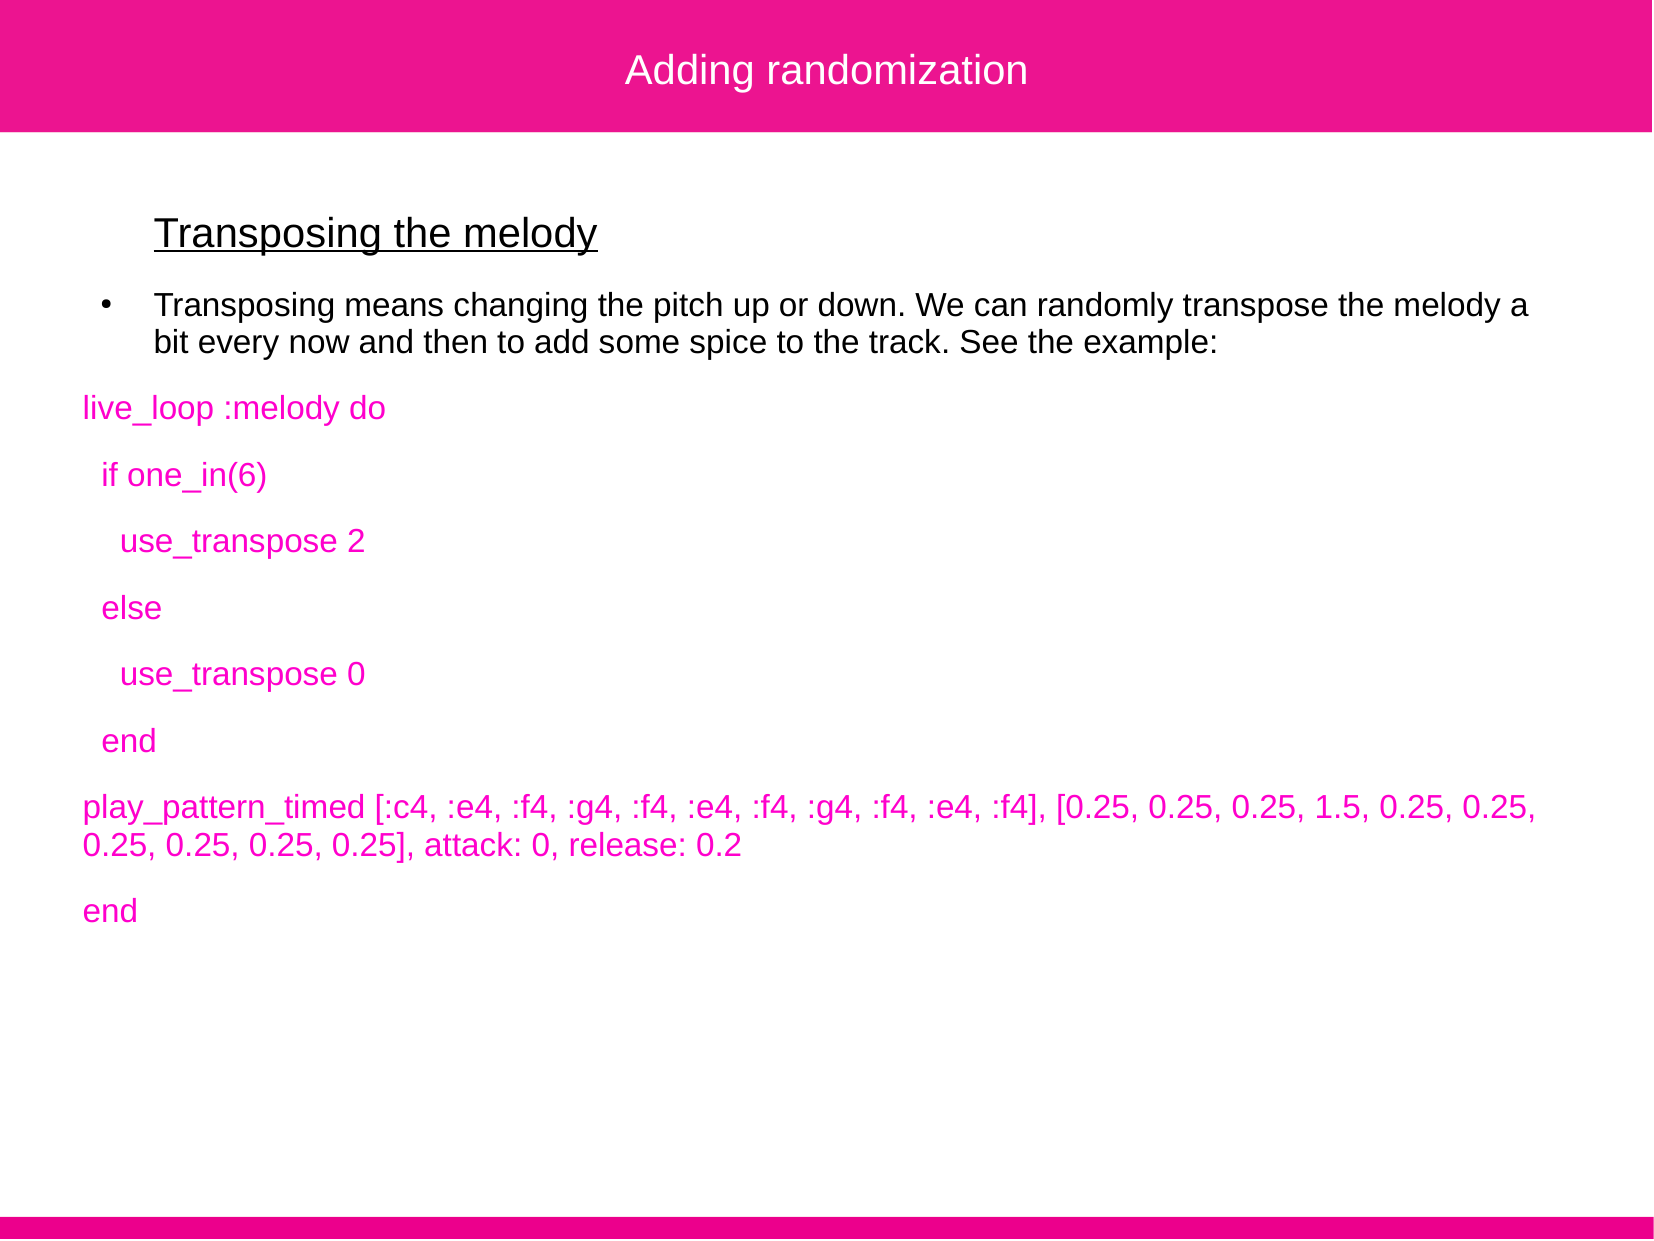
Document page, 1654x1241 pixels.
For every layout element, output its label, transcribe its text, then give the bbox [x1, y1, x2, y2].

picture [0, 0, 1654, 1241]
list Transposing the melody Transposing means changing the pitch up or down. We can randomly transpose the melody a bit every now and then to add some spice to the track. See the example: live_loop :melody do if one_in(6) use_transpose 2 else use_transpose 0 end play_pattern_timed [:c4, :e4, :f4, :g4, :f4, :e4, :f4, :g4, :f4, :e4, :f4], [0.25, 0.25, 0.25, 1.5, 0.25, 0.25, 0.25, 0.25, 0.25, 0.25], attack: 0, release: 0.2 end [82, 210, 1571, 1081]
title Adding randomization [82, 46, 1572, 94]
